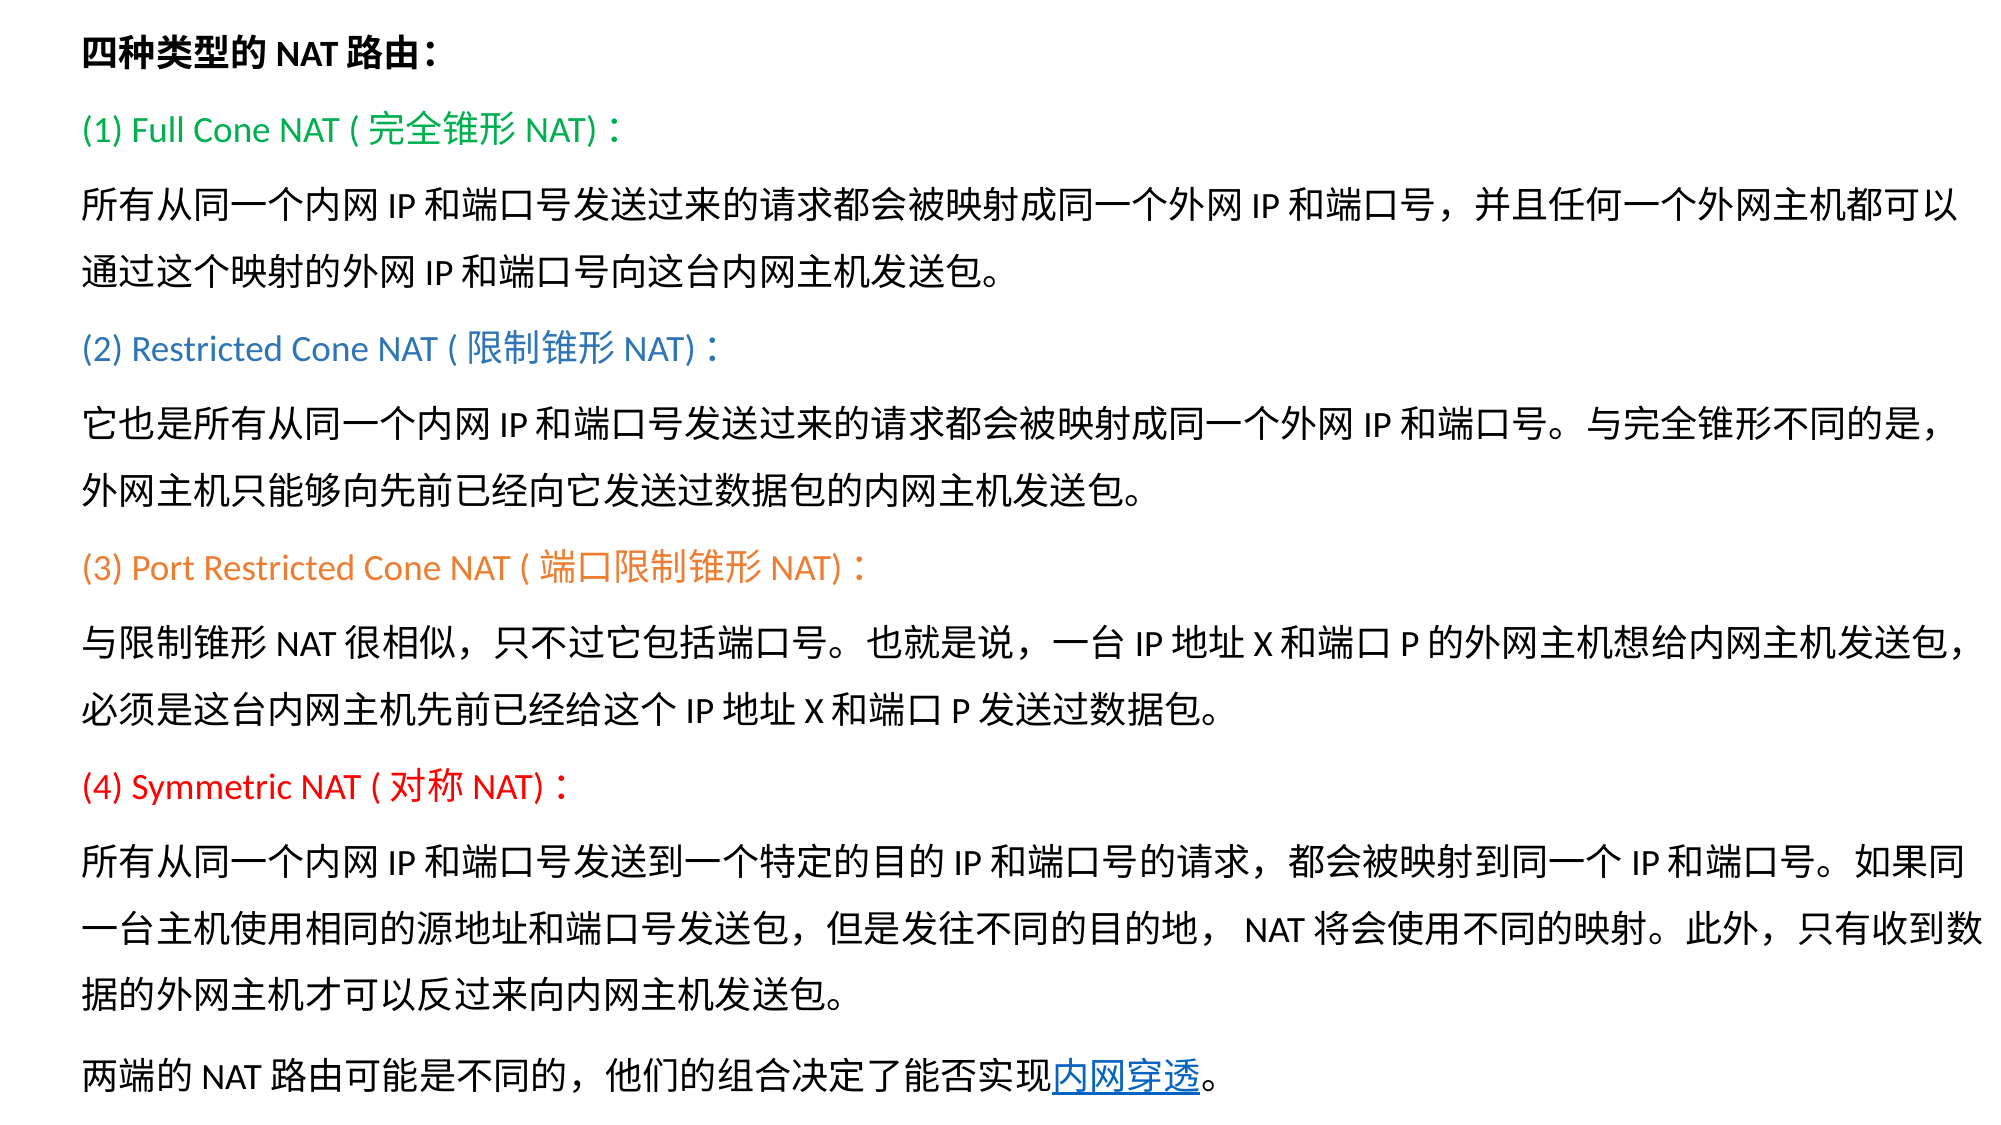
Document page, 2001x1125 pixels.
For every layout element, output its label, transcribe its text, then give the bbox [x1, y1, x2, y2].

list 四种类型的NAT路由： (1) Full Cone NAT (完全锥形NAT)： 所有从同一个内网IP和端口号发送过来的请求都会被映射成同一个外网IP和端口号，并且任何一个外网主机都可以通过这个映射的外网IP和端口号向这台内网主机发送包。 (2) Restricted Cone NAT (限制锥形NAT)： 它也是所有从同一个内网IP和端口号发送过来的请求都会被映射成同一个外网IP和端口号。与完全锥形不同的是，外网主机只能够向先前已经向它发送过数据包的内网主机发送包。 (3) Port Restricted Cone NAT (端口限制锥形NAT)： 与限制锥形NAT很相似，只不过它包括端口号。也就是说，一台IP地址X和端口P的外网主机想给内网主机发送包，必须是这台内网主机先前已经给这个IP地址X和端口P发送过数据包。 (4) Symmetric NAT (对称NAT)： 所有从同一个内网IP和端口号发送到一个特定的目的IP和端口号的请求，都会被映射到同一个IP和端口号。如果同一台主机使用相同的源地址和端口号发送包，但是发往不同的目的地，NAT将会使用不同的映射。此外，只有收到数据的外网主机才可以反过来向内网主机发送包。 两端的NAT路由可能是不同的，他们的组合决定了能否实现内网穿透。 [0, 0, 2000, 1125]
